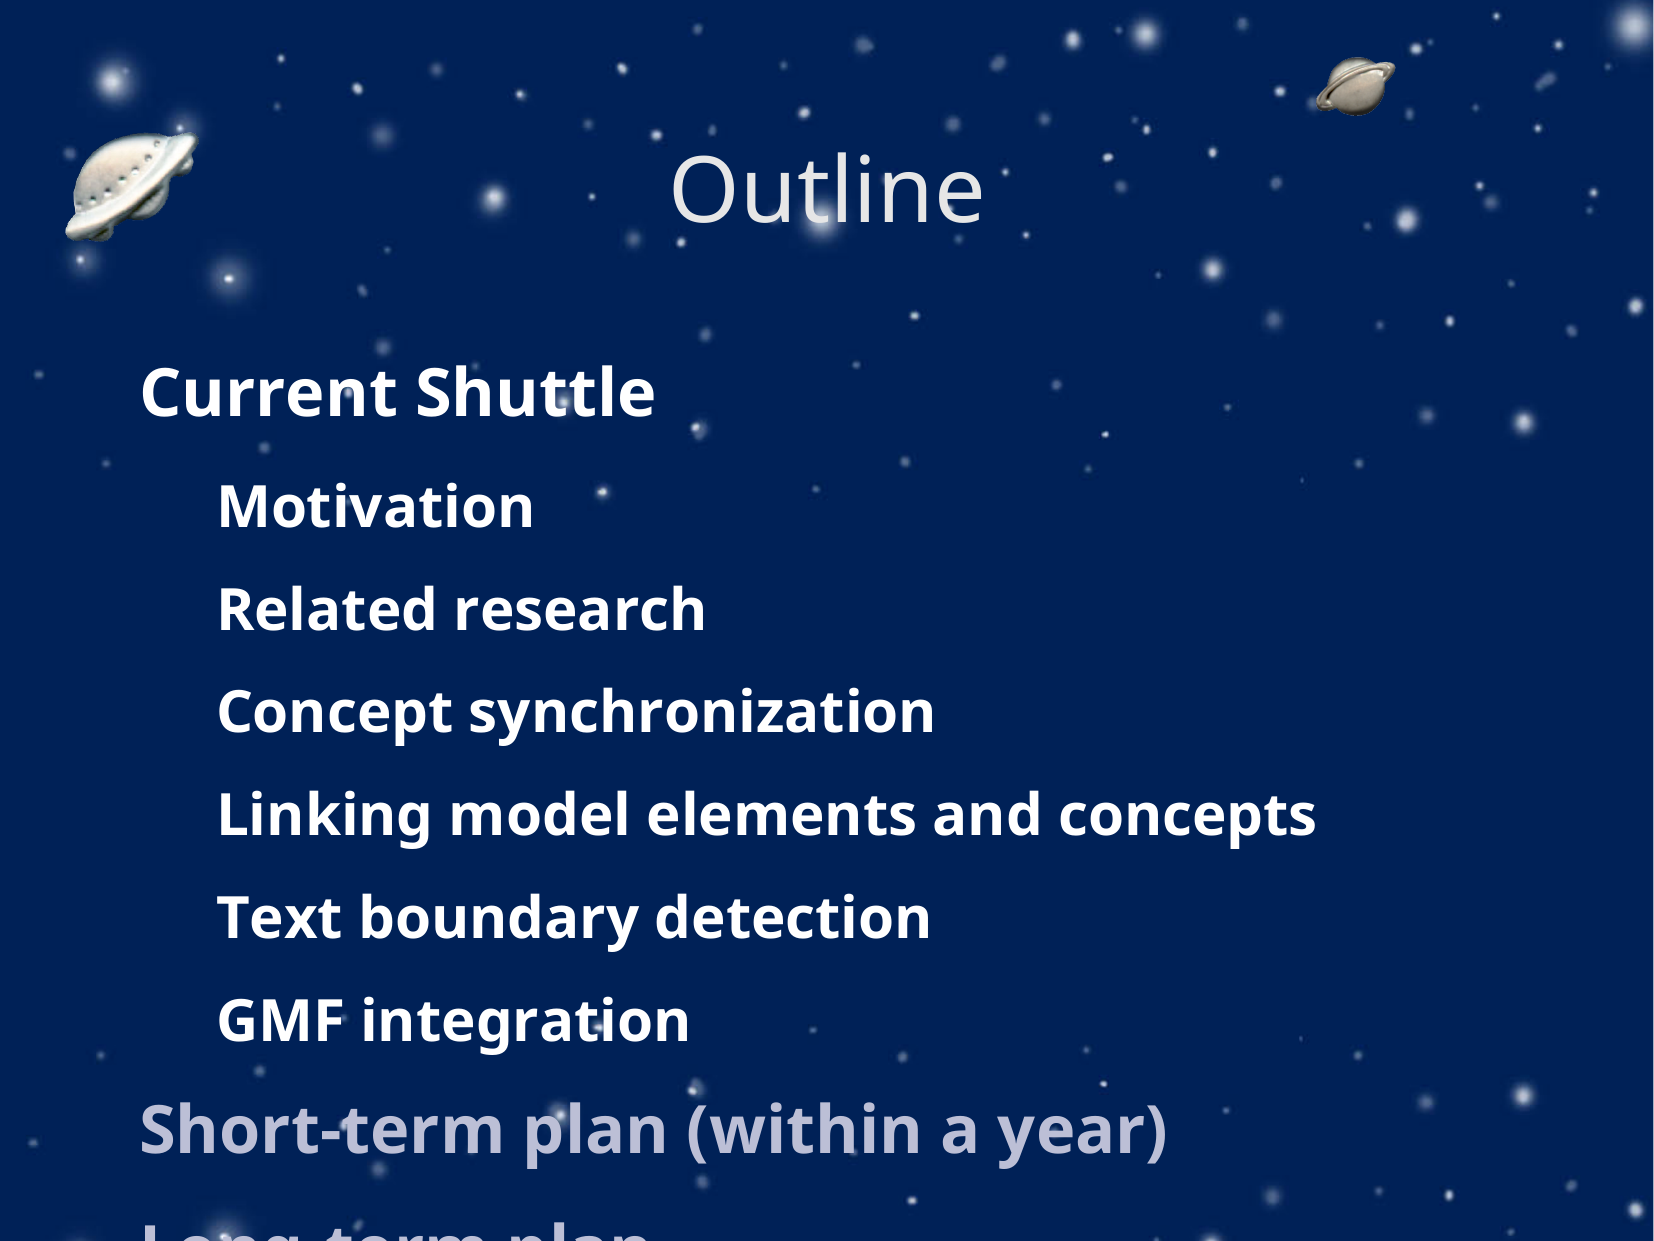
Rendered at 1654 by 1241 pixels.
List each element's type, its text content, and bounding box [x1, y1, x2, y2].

picture [0, 0, 1654, 1241]
title Outline [121, 135, 1534, 239]
list Current Shuttle Motivation Related research Concept synchronization Linking model elements and concepts Text boundary detection GMF integration Short-term plan (within a year) Long-term plan [121, 344, 1534, 1199]
